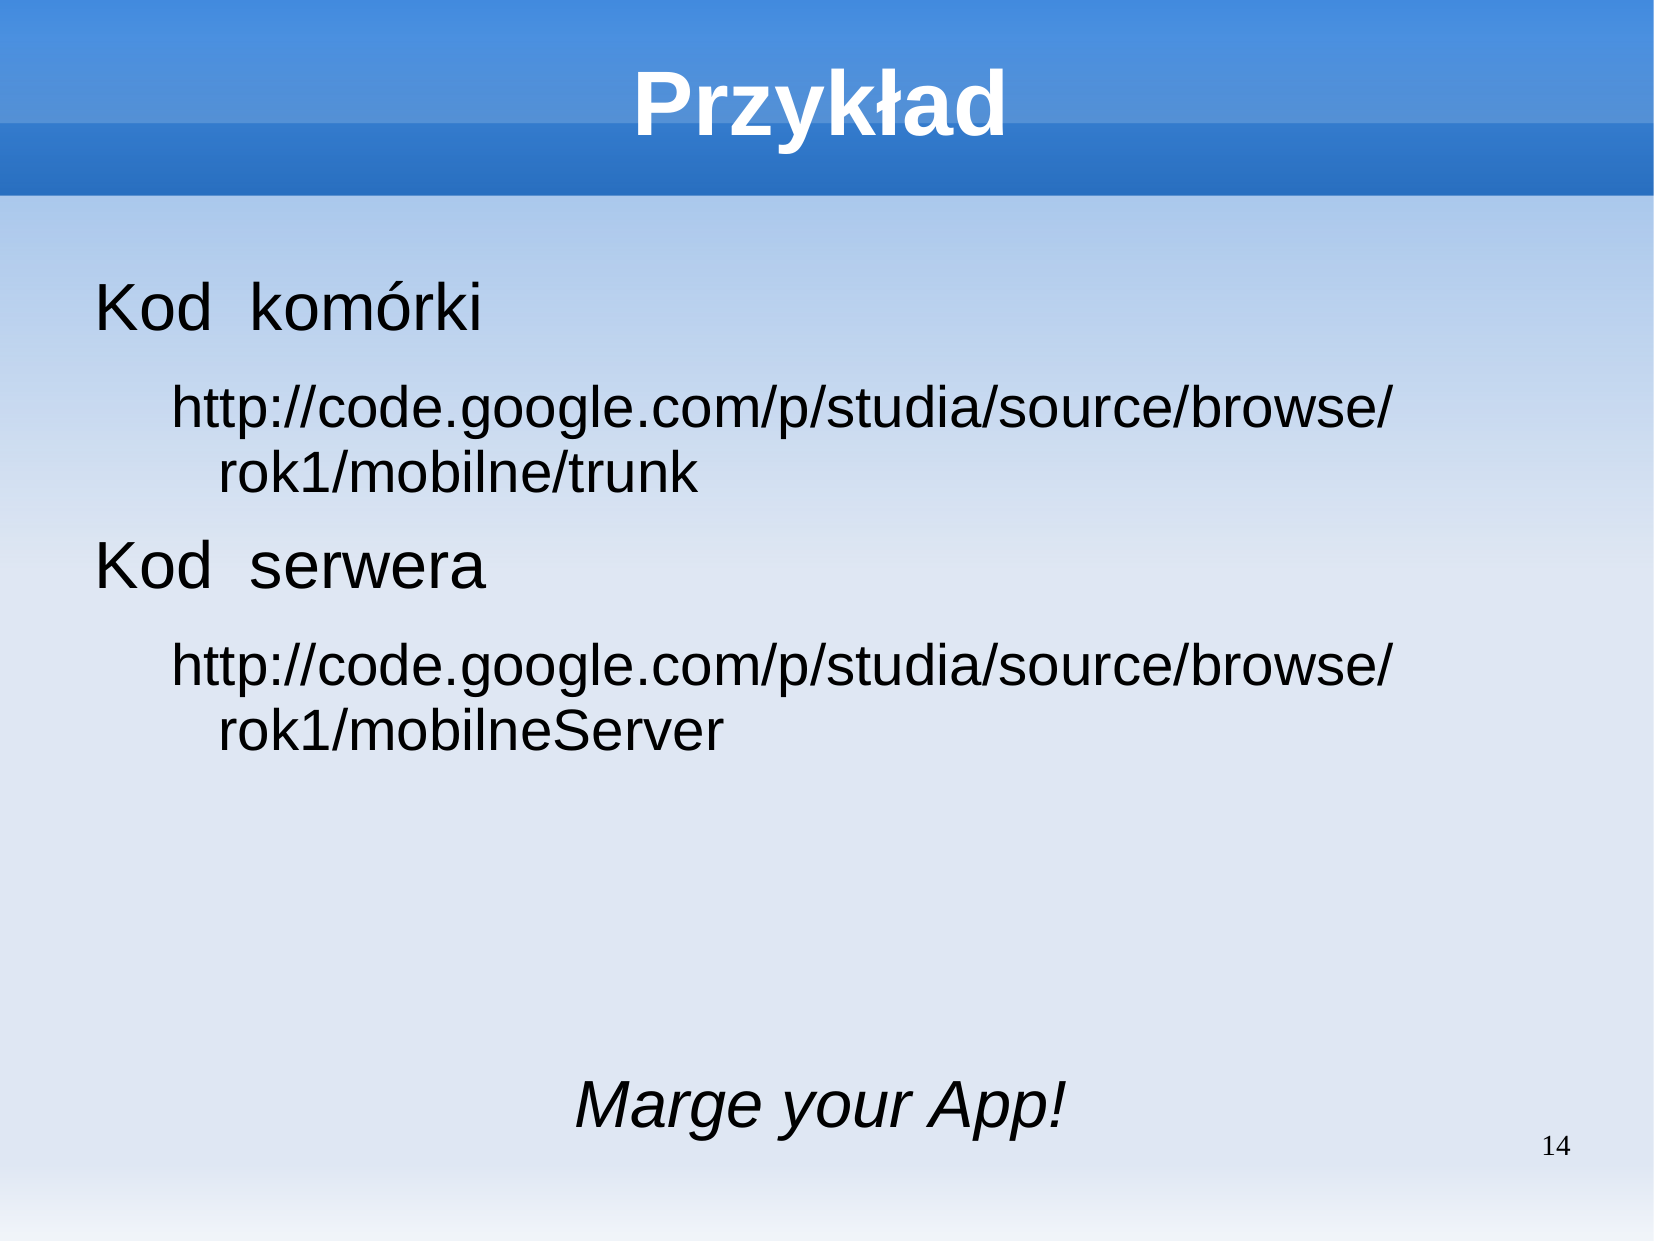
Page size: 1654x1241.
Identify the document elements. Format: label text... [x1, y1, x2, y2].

text_box Marge your App! [76, 998, 1565, 1212]
list Kod komórki http://code.google.com/p/studia/source/browse/rok1/mobilne/trunk Kod serwera http://code.google.com/p/studia/source/browse/rok1/mobilneServer [76, 270, 1565, 892]
picture [0, 0, 1654, 1241]
title Przykład [76, 0, 1565, 208]
